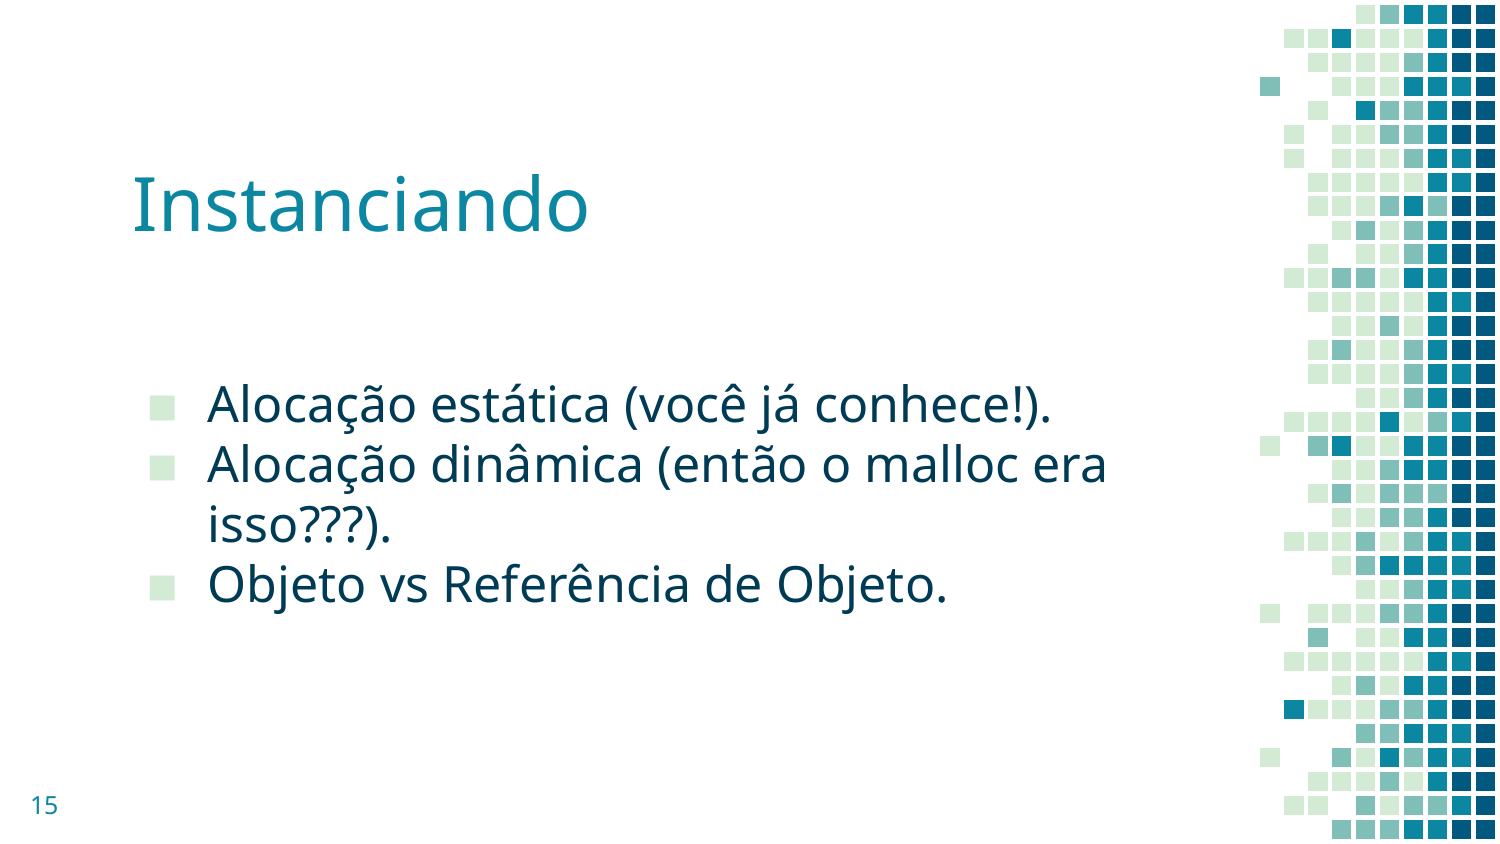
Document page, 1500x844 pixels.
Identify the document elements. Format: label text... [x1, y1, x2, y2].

slide_number <number> [15, 774, 105, 839]
title Instanciando [117, 121, 1227, 262]
list Alocação estática (você já conhece!). Alocação dinâmica (então o malloc era isso???). Objeto vs Referência de Objeto. [117, 284, 1227, 774]
